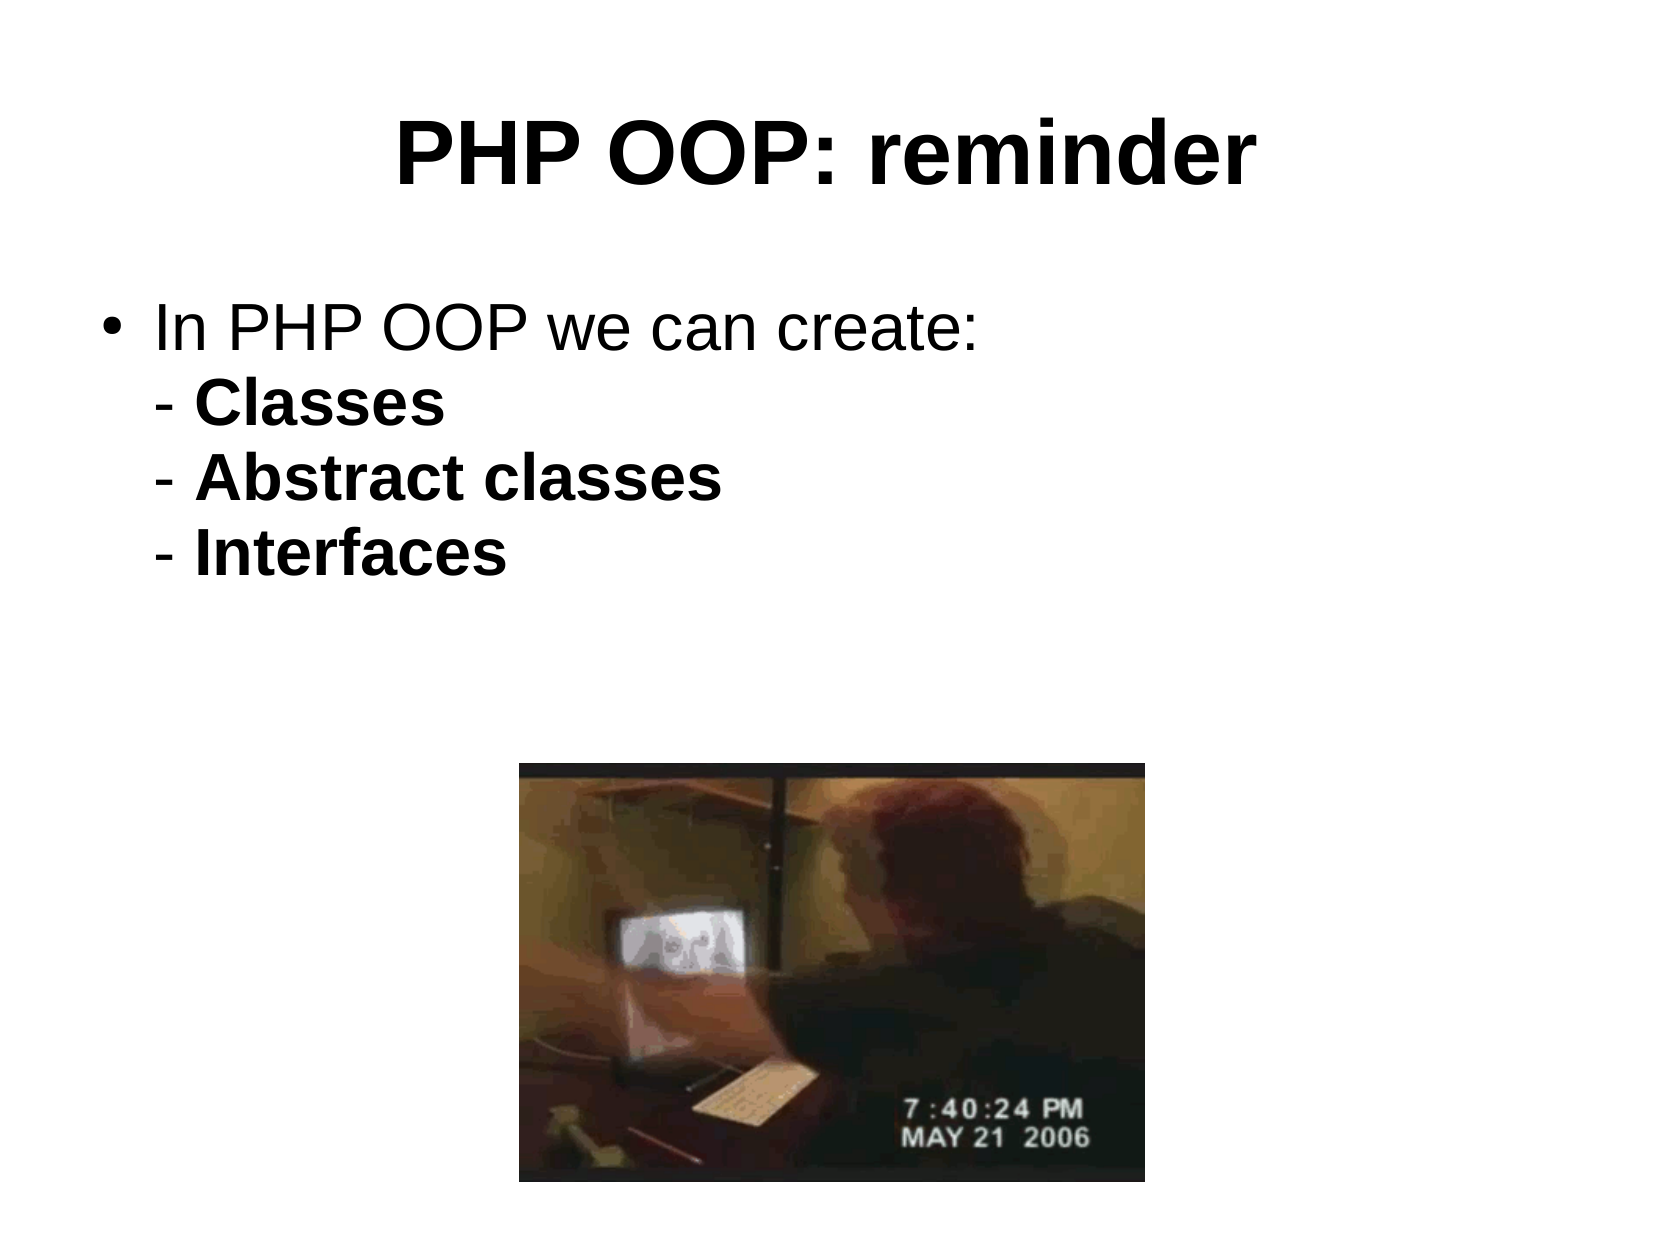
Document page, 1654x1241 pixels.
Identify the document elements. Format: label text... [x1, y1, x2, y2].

list In PHP OOP we can create: - Classes - Abstract classes - Interfaces [82, 290, 1571, 1010]
title PHP OOP: reminder [82, 49, 1571, 257]
picture [519, 763, 1145, 1182]
